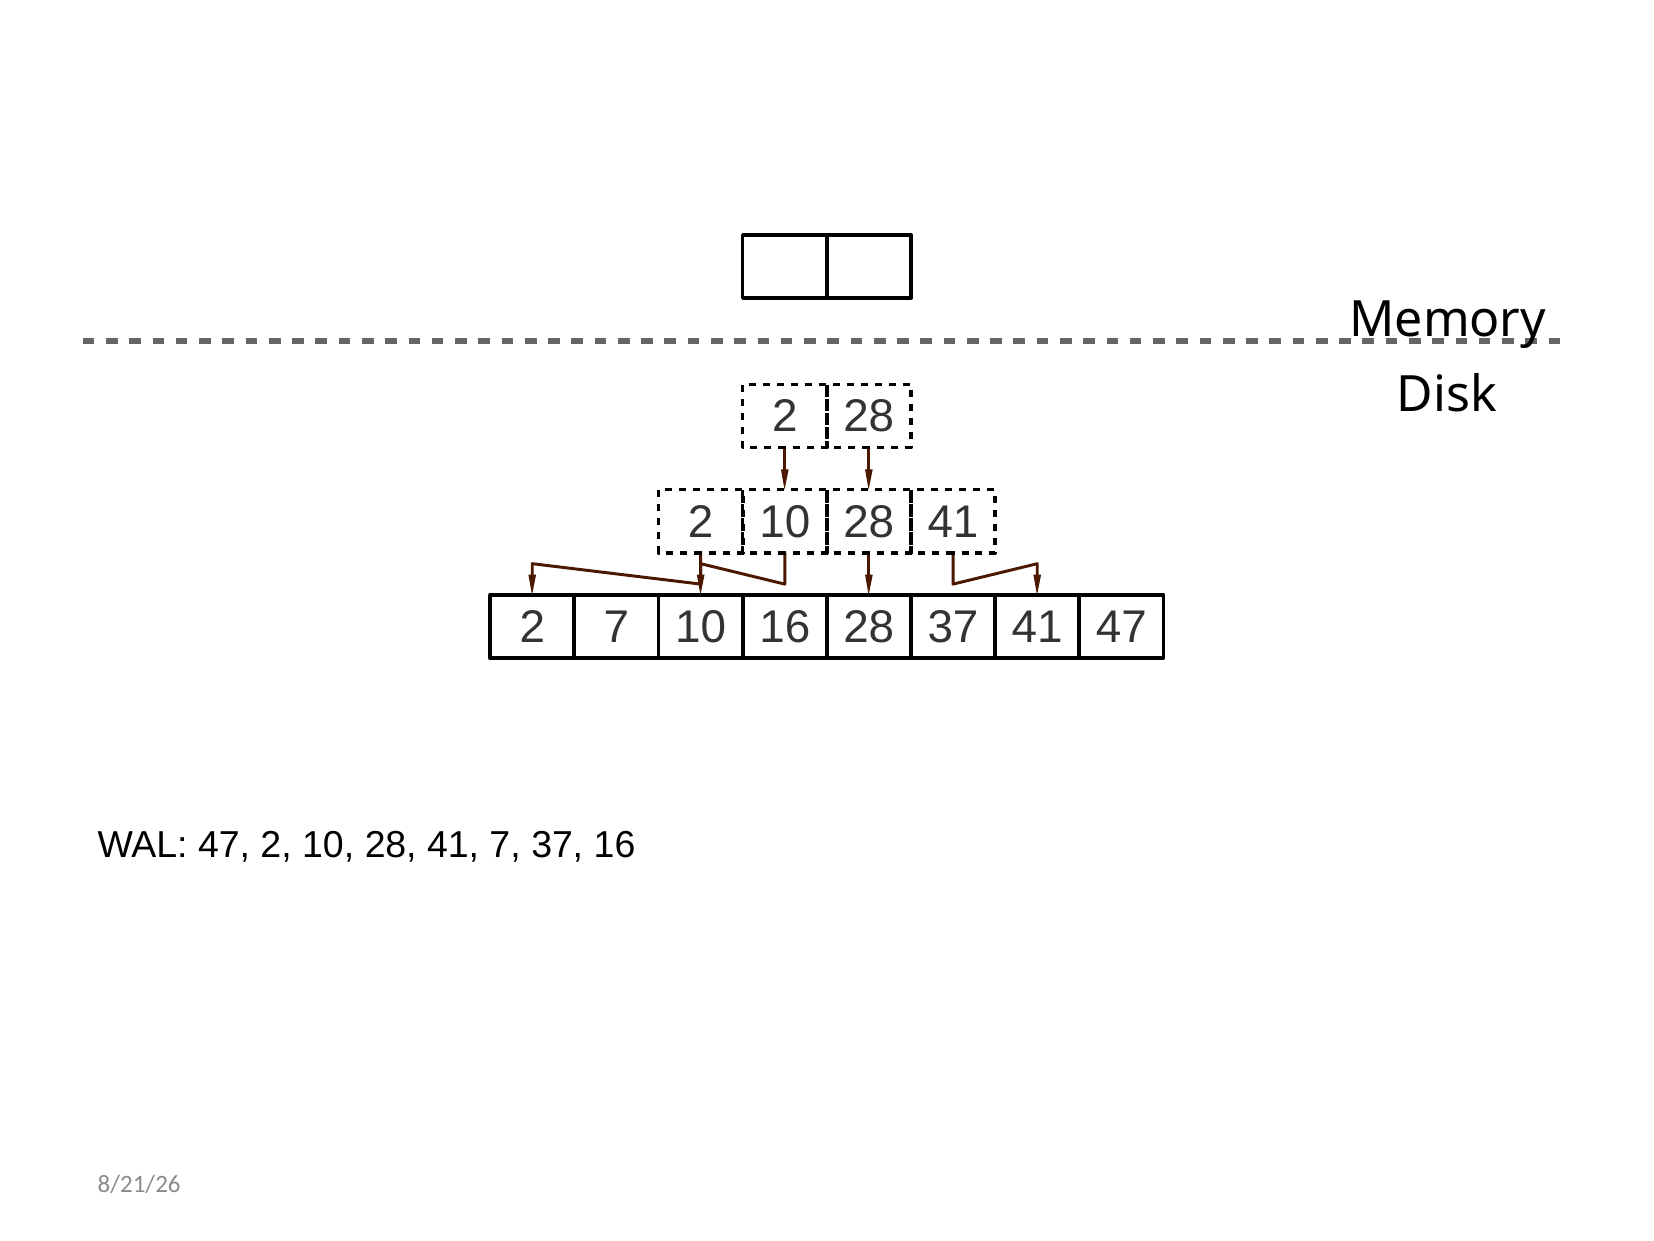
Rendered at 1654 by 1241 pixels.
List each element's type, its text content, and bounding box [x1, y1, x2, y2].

text_box 41 [995, 594, 1079, 659]
text_box Memory [1334, 275, 1590, 377]
text_box 16 [742, 594, 826, 659]
text_box 37 [910, 594, 995, 659]
text_box 28 [826, 489, 910, 553]
text_box WAL: 47, 2, 10, 28, 41, 7, 37, 16 [82, 815, 1501, 892]
text_box 28 [826, 384, 911, 448]
text_box 41 [910, 489, 996, 553]
text_box 10 [658, 594, 742, 659]
text_box 2 [658, 489, 742, 553]
text_box 47 [1079, 594, 1164, 659]
text_box 10 [742, 489, 826, 553]
text_box 2 [742, 384, 826, 448]
text_box Disk [1381, 350, 1534, 452]
text_box 2 [490, 594, 574, 659]
text_box 7 [574, 594, 658, 659]
text_box 28 [826, 594, 910, 659]
